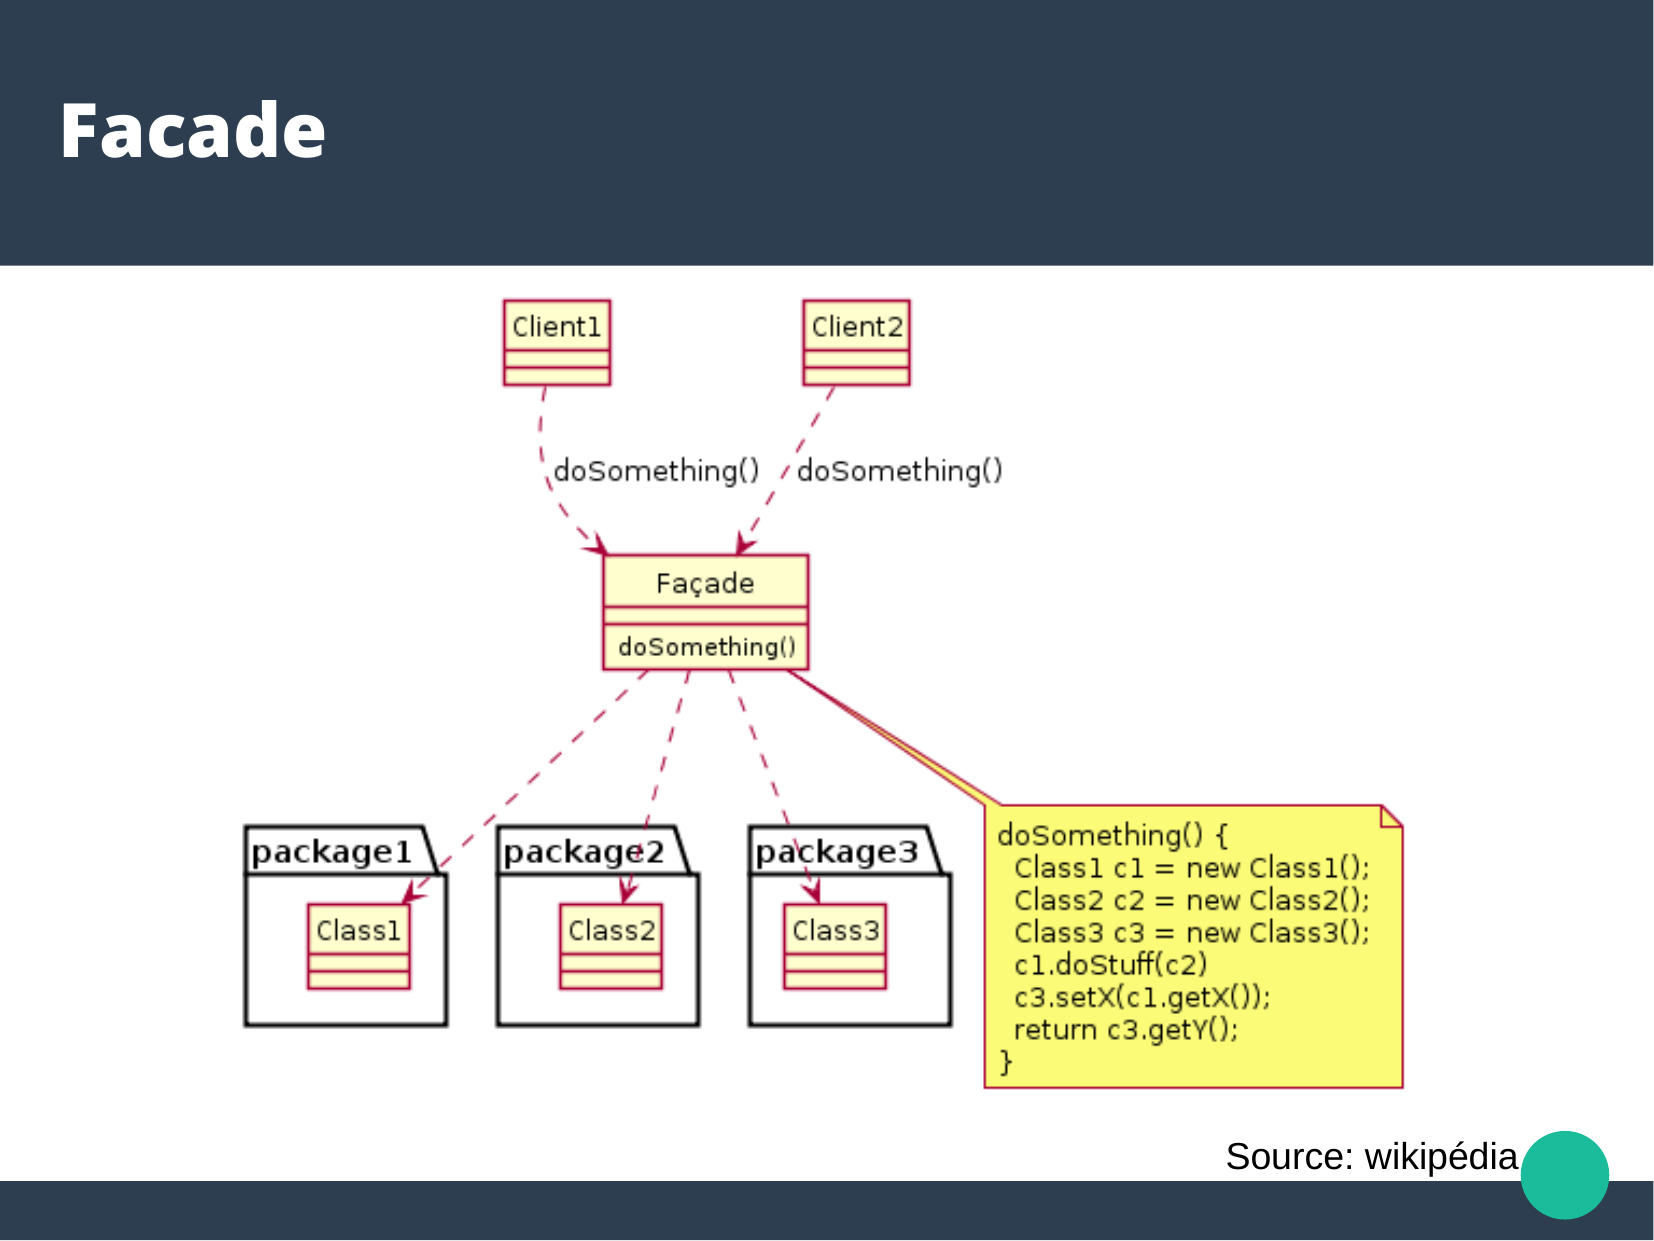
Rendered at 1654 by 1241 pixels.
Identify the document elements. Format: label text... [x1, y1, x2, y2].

picture [198, 283, 1441, 1111]
title Facade [59, 49, 1595, 207]
text_box Source: wikipédia [1210, 1127, 1534, 1185]
